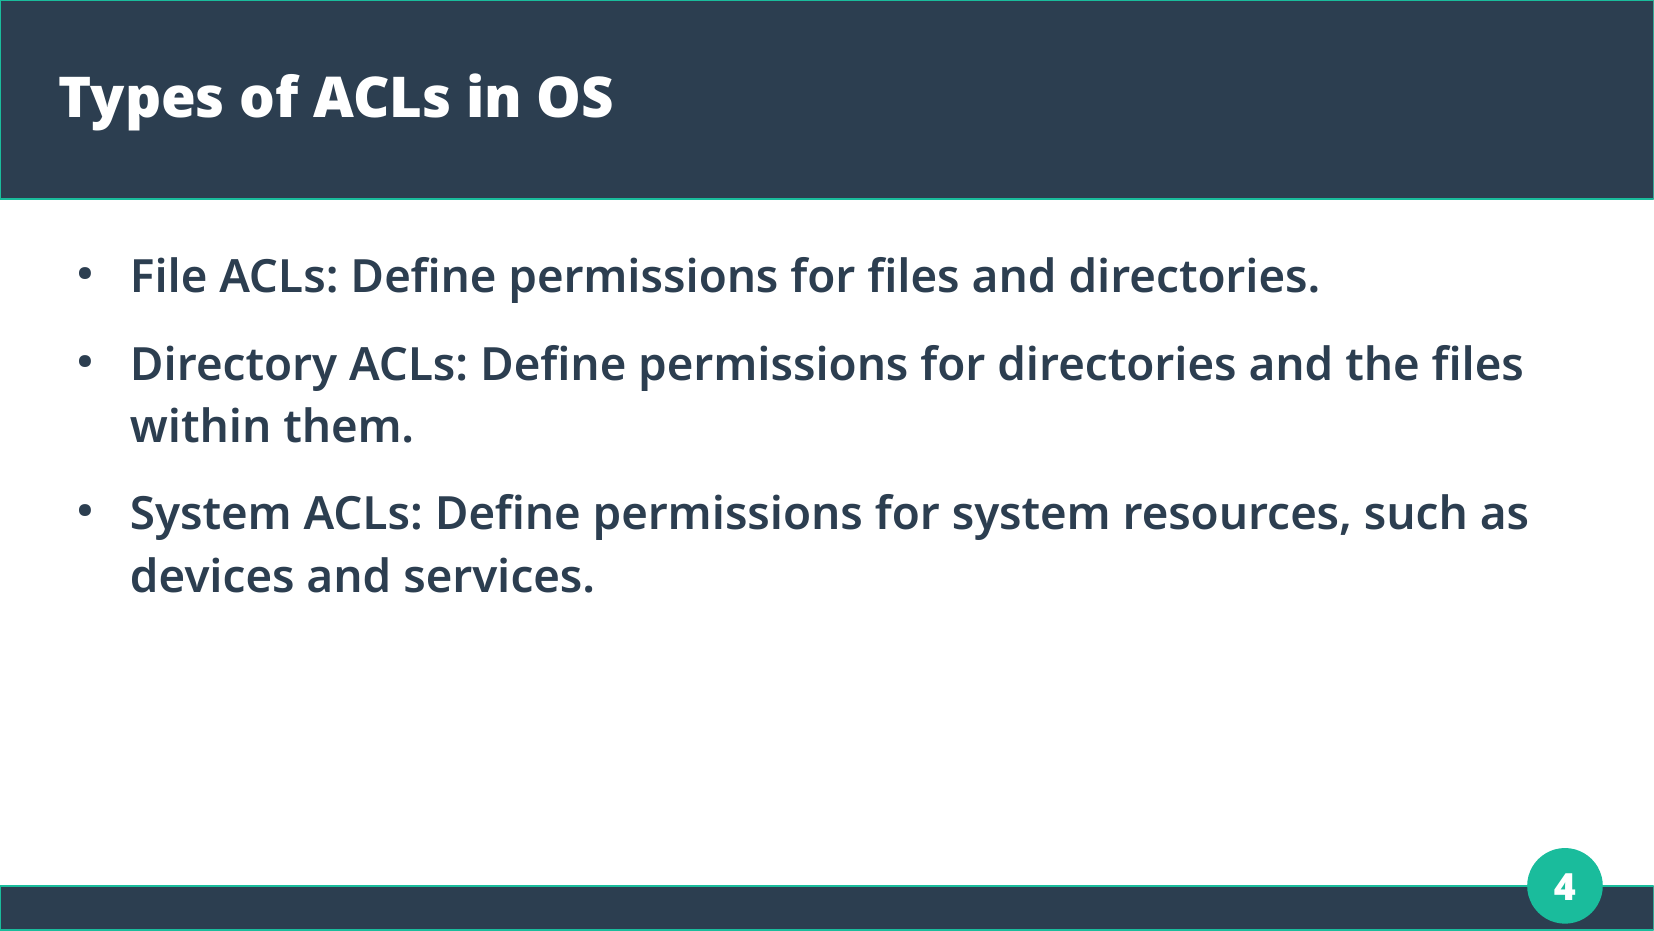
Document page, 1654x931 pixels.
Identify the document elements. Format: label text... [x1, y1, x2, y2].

title Types of ACLs in OS [59, 37, 1595, 155]
list File ACLs: Define permissions for files and directories. Directory ACLs: Define permissions for directories and the files within them. System ACLs: Define permissions for system resources, such as devices and services. [59, 243, 1595, 864]
